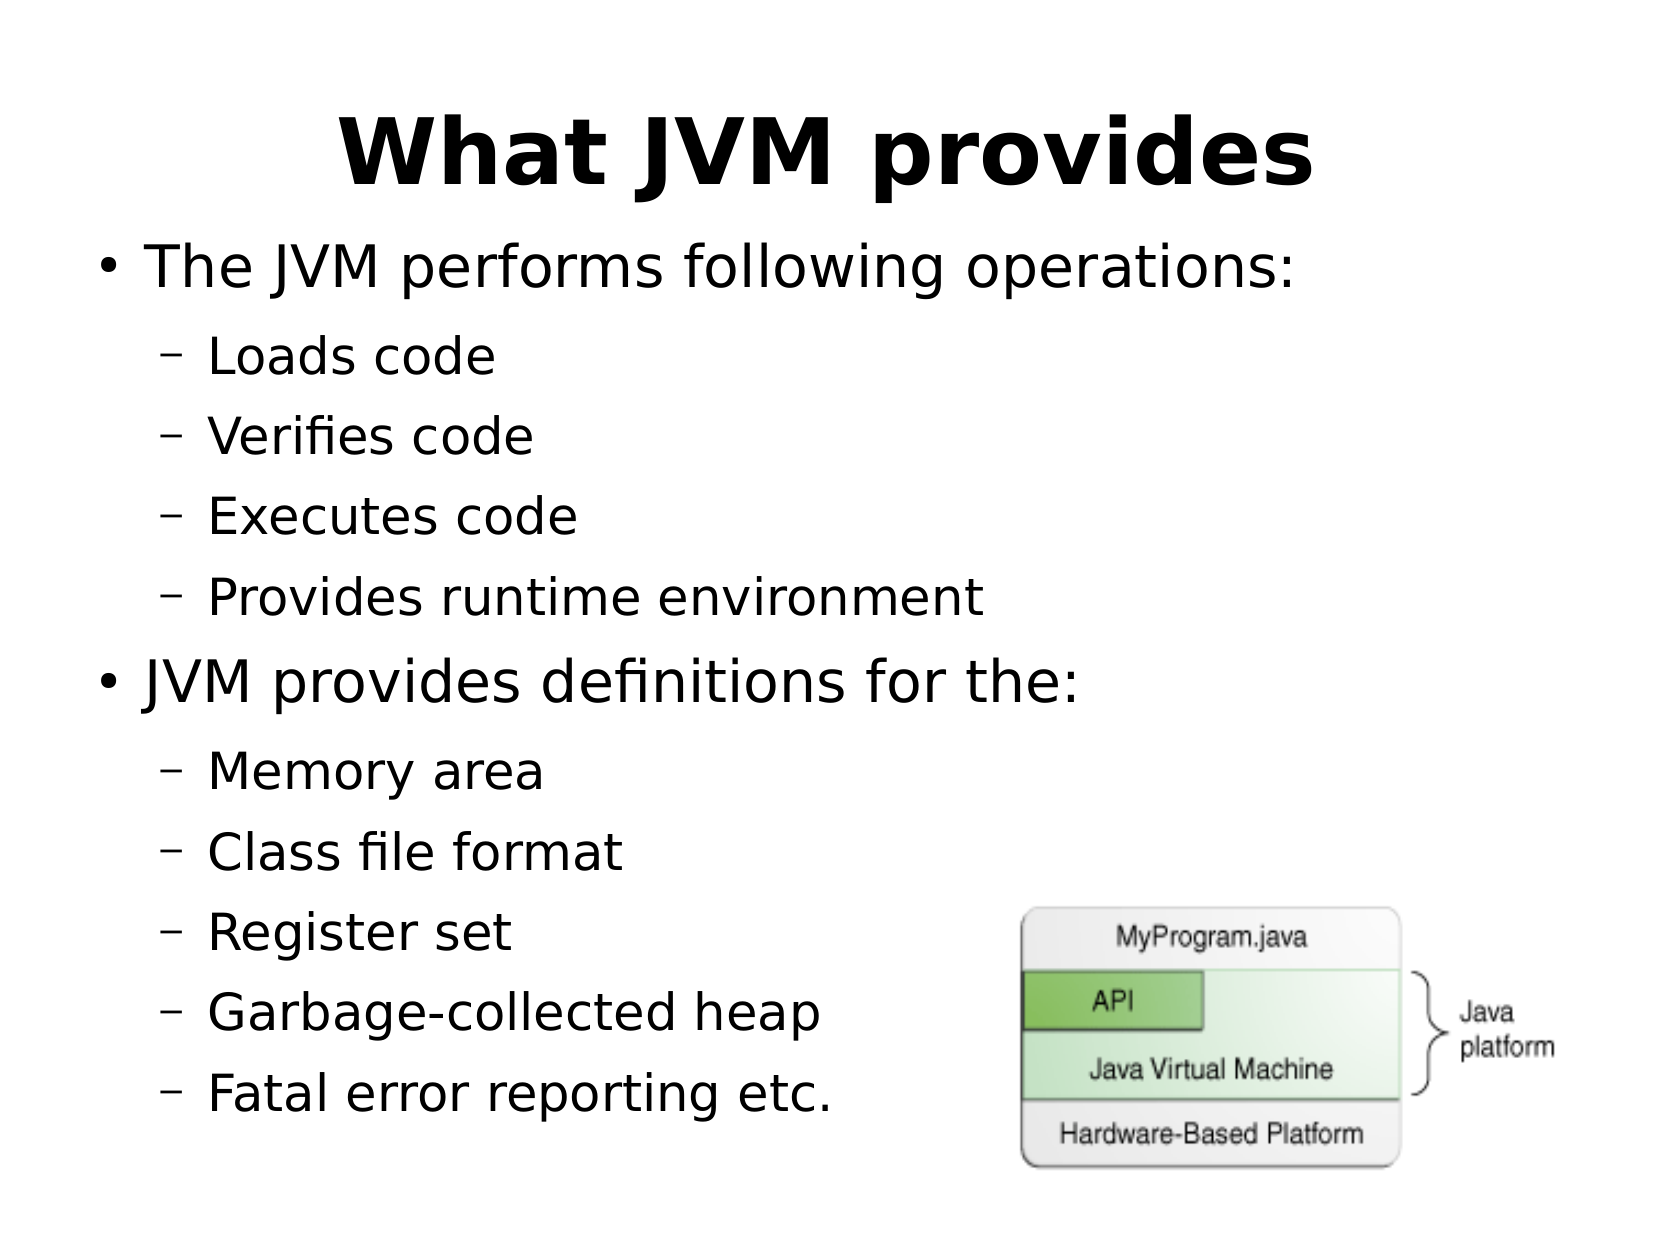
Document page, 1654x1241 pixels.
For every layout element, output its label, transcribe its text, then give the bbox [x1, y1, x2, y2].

picture [999, 888, 1583, 1192]
list The JVM performs following operations: Loads code Verifies code Executes code Provides runtime environment JVM provides definitions for the: Memory area Class file format Register set Garbage-collected heap Fatal error reporting etc. [82, 232, 1608, 1126]
title What JVM provides [82, 49, 1571, 232]
